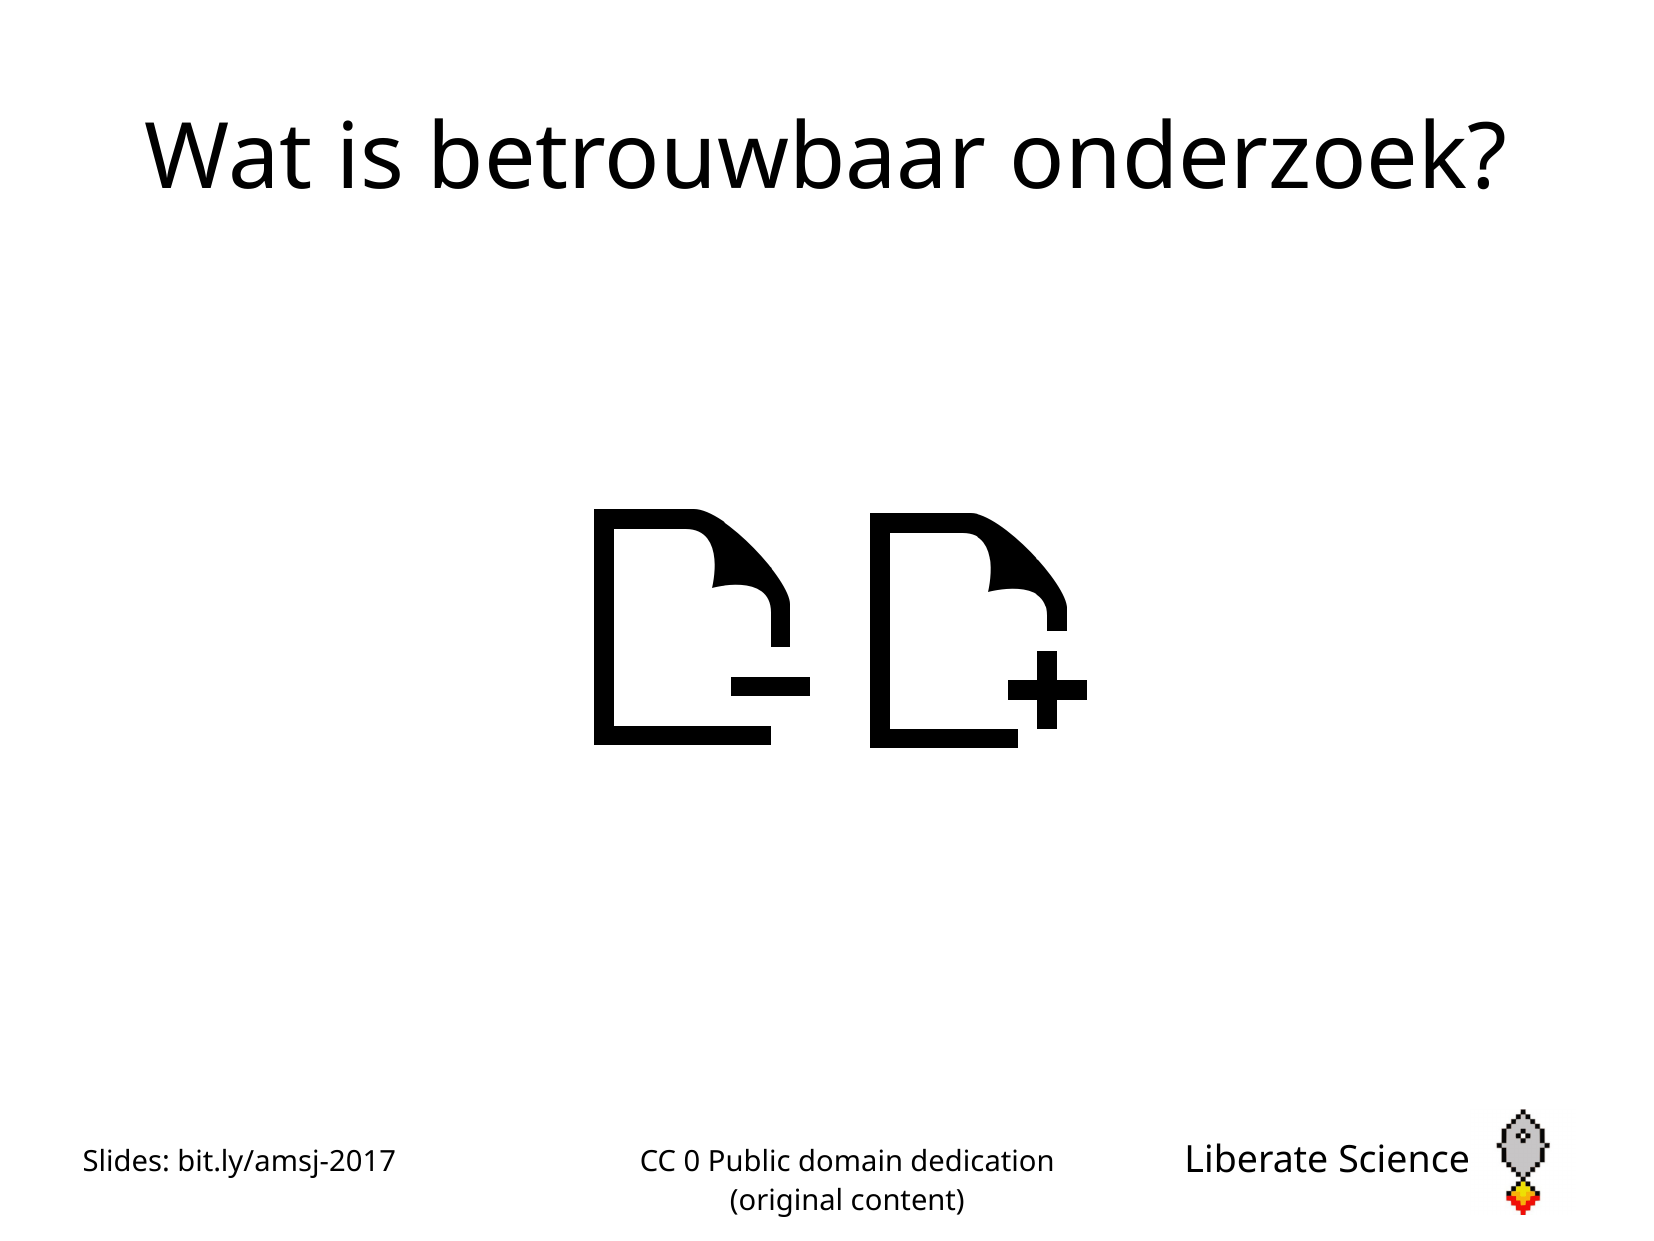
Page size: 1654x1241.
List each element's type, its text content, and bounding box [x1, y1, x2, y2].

title Wat is betrouwbaar onderzoek? [82, 49, 1571, 257]
picture [860, 513, 1096, 748]
picture [1470, 1109, 1576, 1215]
picture [584, 509, 819, 745]
